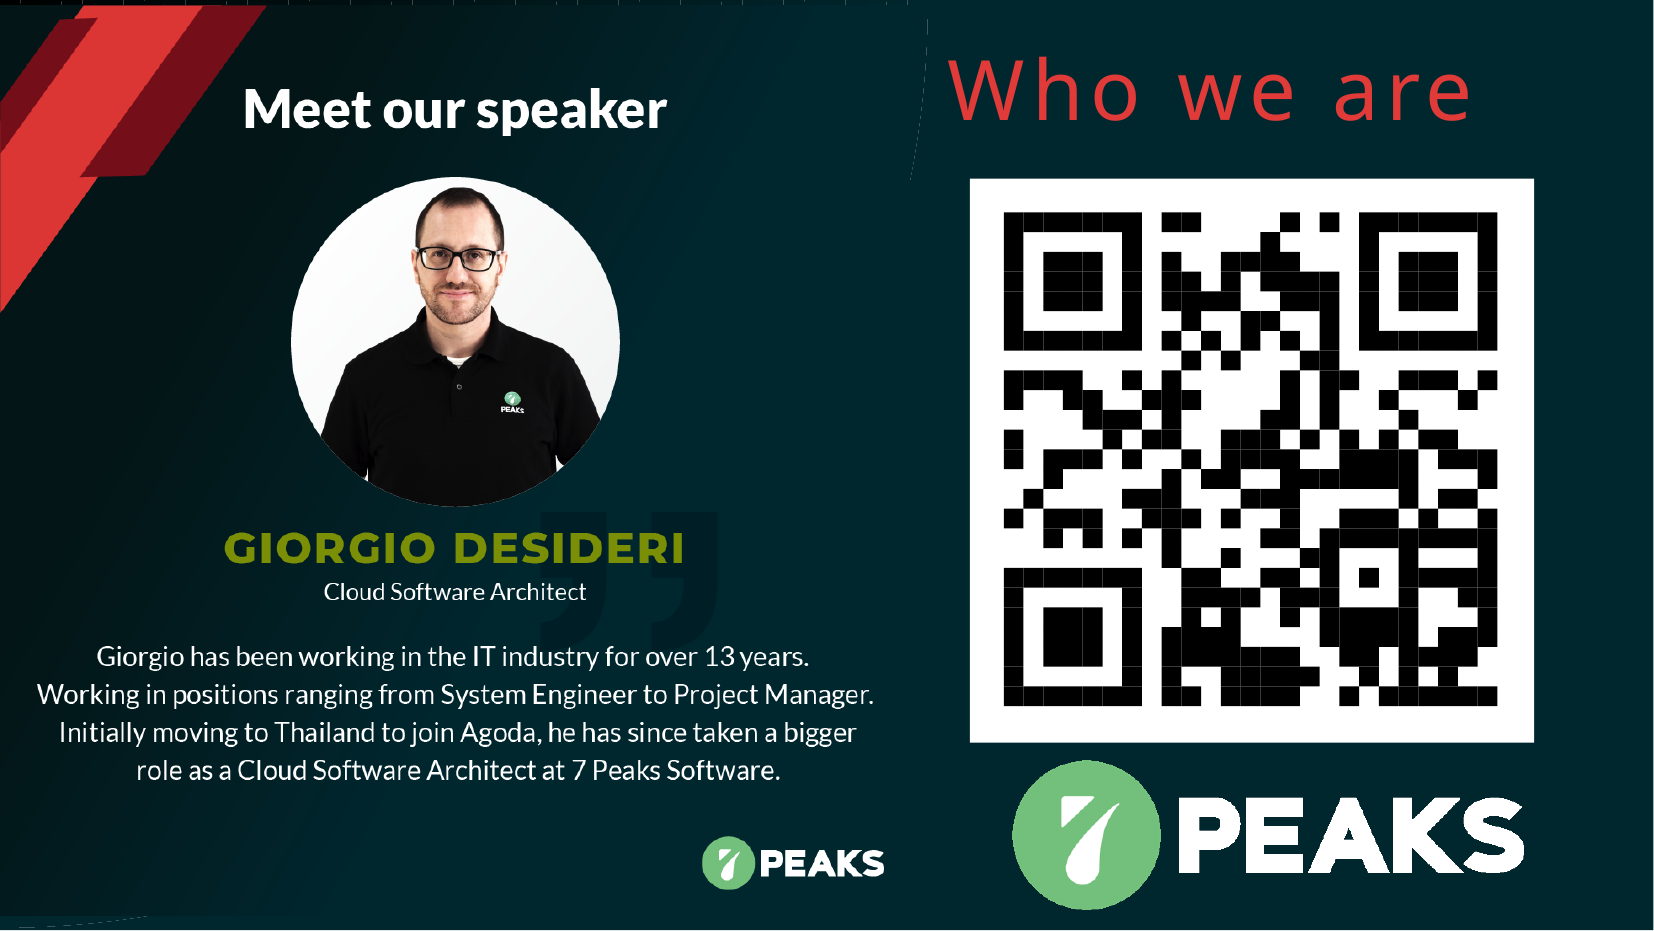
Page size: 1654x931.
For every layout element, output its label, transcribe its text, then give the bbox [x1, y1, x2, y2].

picture [1012, 760, 1524, 910]
text_box Who we are [933, 23, 1571, 156]
picture [0, 5, 910, 916]
picture [968, 177, 1536, 745]
